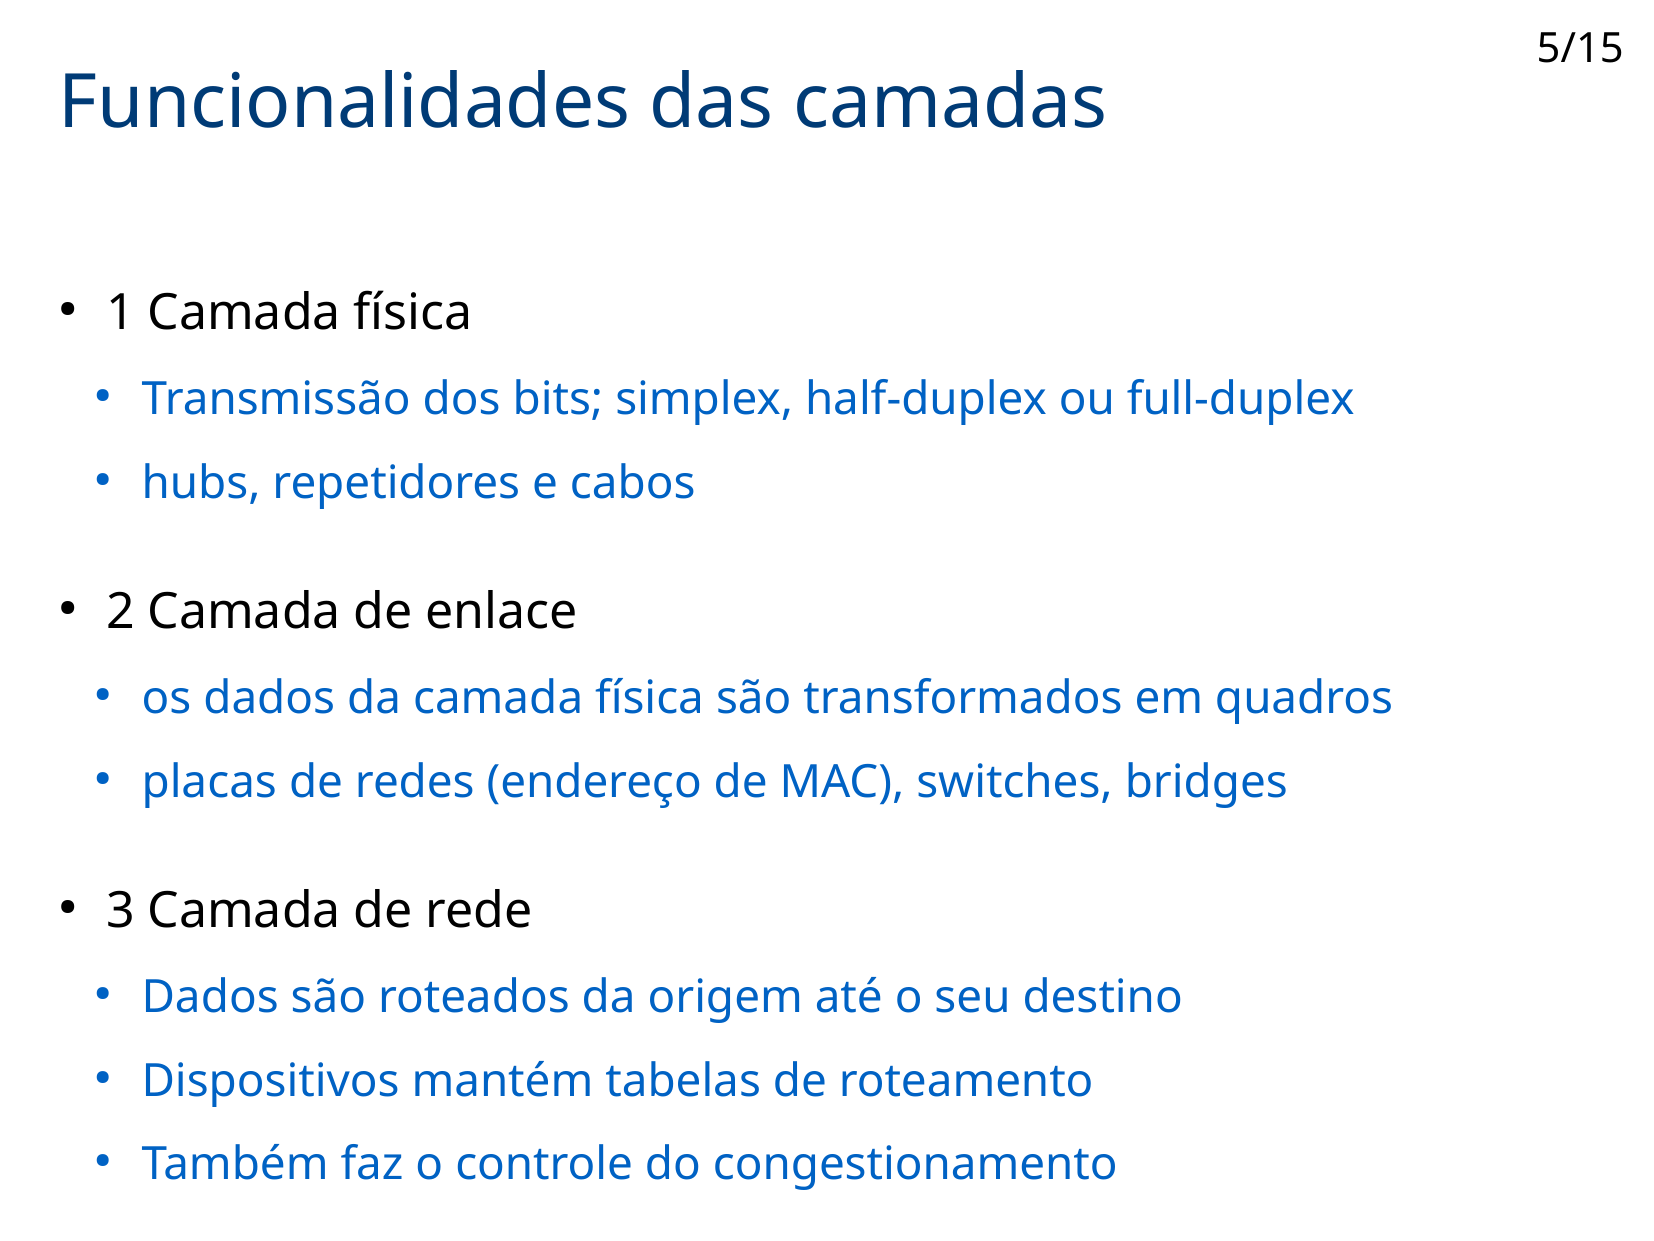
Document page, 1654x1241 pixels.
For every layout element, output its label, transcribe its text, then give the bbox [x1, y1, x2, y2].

list 1 Camada física Transmissão dos bits; simplex, half-duplex ou full-duplex hubs, repetidores e cabos 2 Camada de enlace os dados da camada física são transformados em quadros placas de redes (endereço de MAC), switches, bridges 3 Camada de rede Dados são roteados da origem até o seu destino Dispositivos mantém tabelas de roteamento Também faz o controle do congestionamento [59, 265, 1625, 1211]
title Funcionalidades das camadas [59, 47, 1625, 166]
